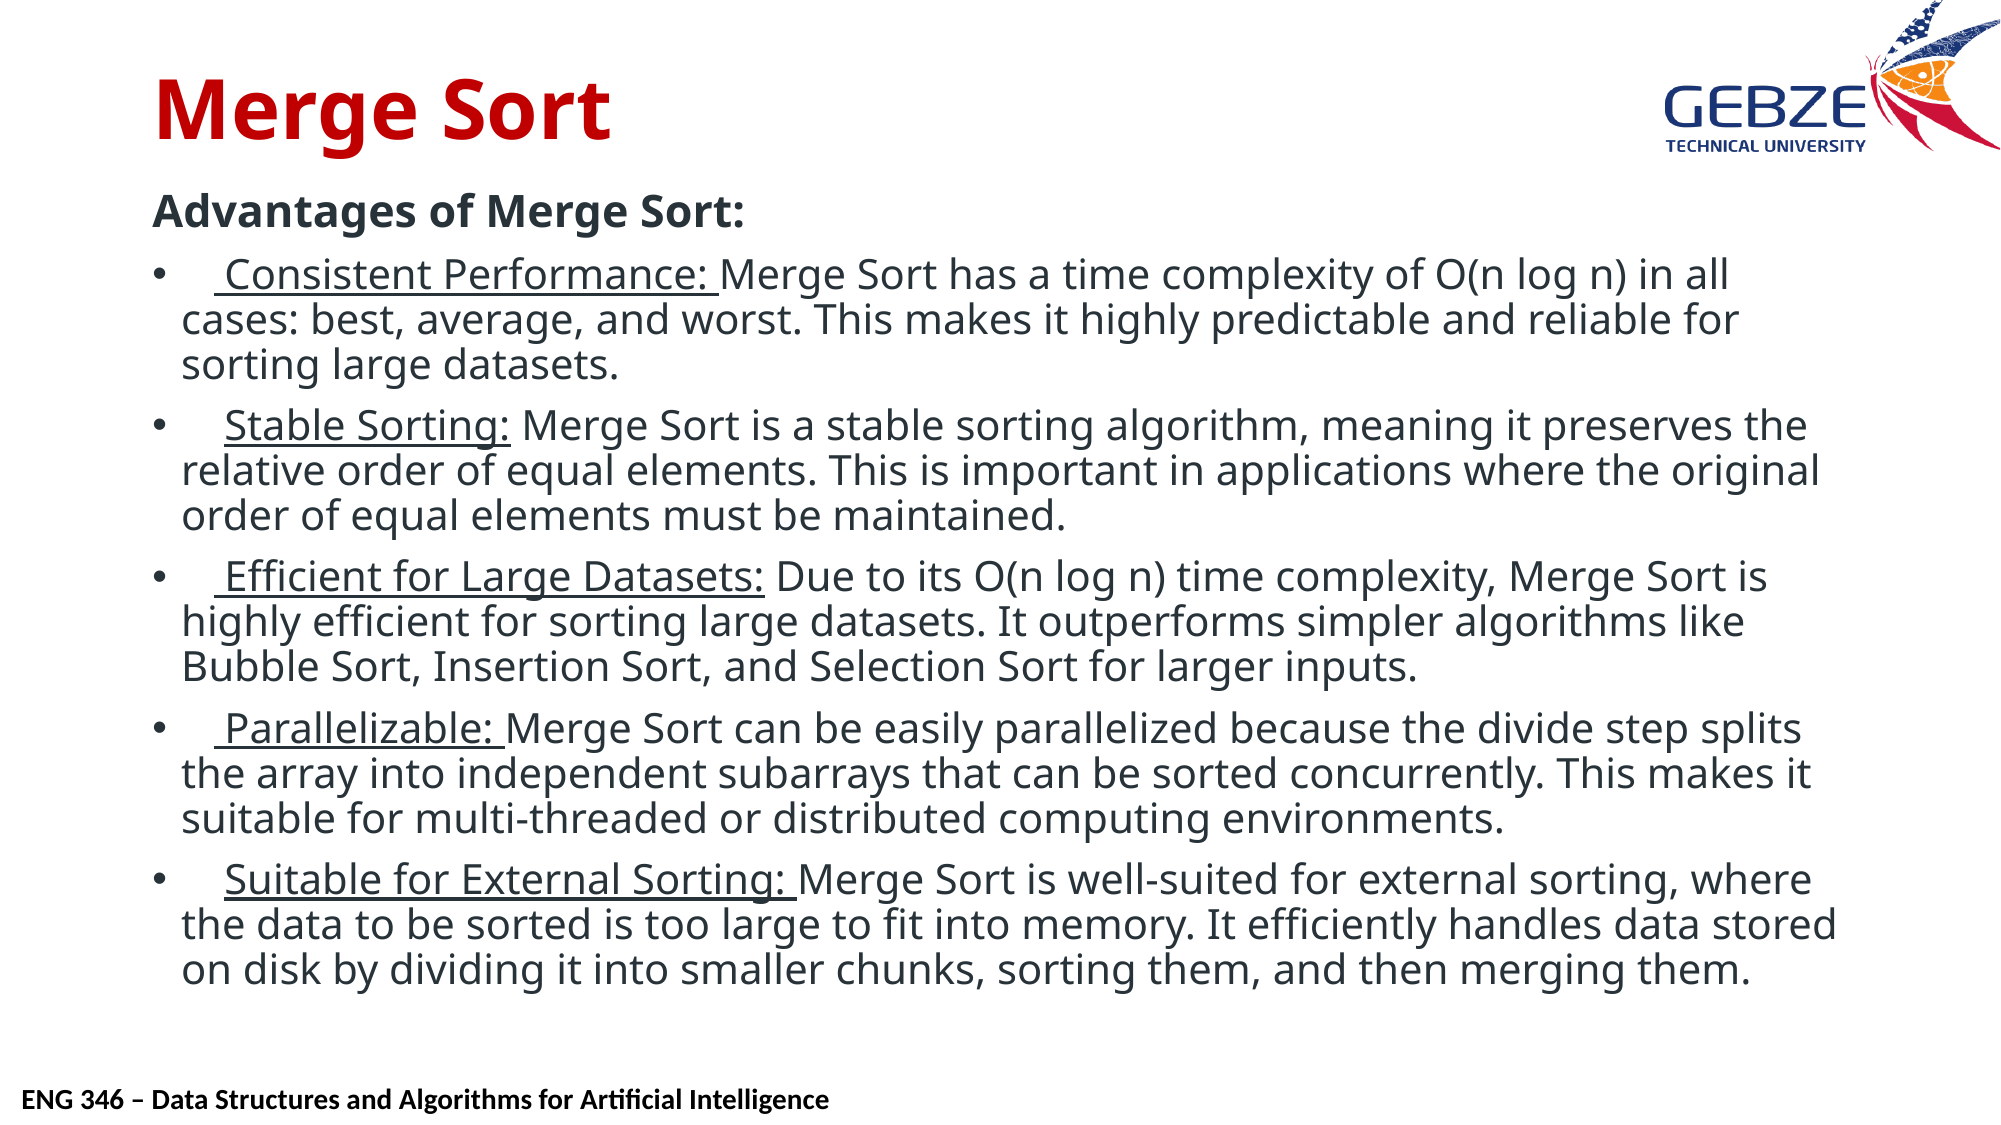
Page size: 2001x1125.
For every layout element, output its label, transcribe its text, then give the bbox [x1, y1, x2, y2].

list Advantages of Merge Sort: Consistent Performance: Merge Sort has a time complexity of O(n log n) in all cases: best, average, and worst. This makes it highly predictable and reliable for sorting large datasets. Stable Sorting: Merge Sort is a stable sorting algorithm, meaning it preserves the relative order of equal elements. This is important in applications where the original order of equal elements must be maintained. Efficient for Large Datasets: Due to its O(n log n) time complexity, Merge Sort is highly efficient for sorting large datasets. It outperforms simpler algorithms like Bubble Sort, Insertion Sort, and Selection Sort for larger inputs. Parallelizable: Merge Sort can be easily parallelized because the divide step splits the array into independent subarrays that can be sorted concurrently. This makes it suitable for multi-threaded or distributed computing environments. Suitable for External Sorting: Merge Sort is well-suited for external sorting, where the data to be sorted is too large to fit into memory. It efficiently handles data stored on disk by dividing it into smaller chunks, sorting them, and then merging them. [137, 181, 1863, 1014]
title Merge Sort [137, 59, 1863, 166]
picture [1665, 0, 2001, 152]
